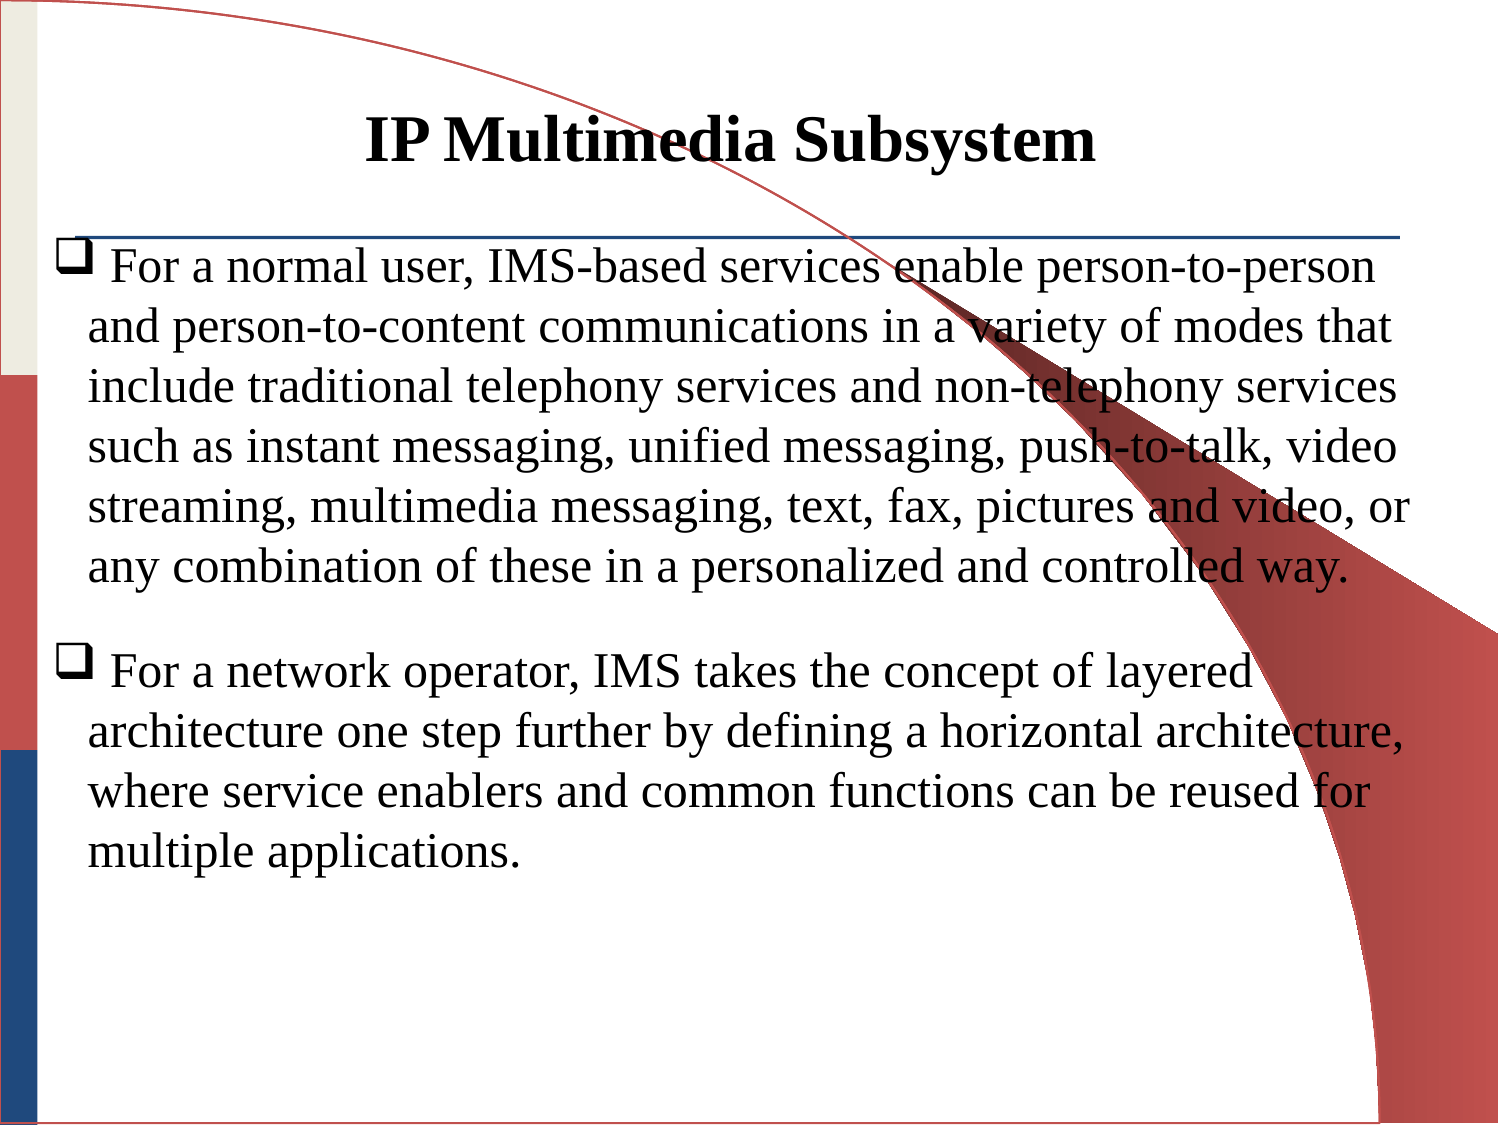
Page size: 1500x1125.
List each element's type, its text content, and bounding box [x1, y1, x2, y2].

text_box For a normal user, IMS-based services enable person-to-person and person-to-content communications in a variety of modes that include traditional telephony services and non-telephony services such as instant messaging, unified messaging, push-to-talk, video streaming, multimedia messaging, text, fax, pictures and video, or any combination of these in a personalized and controlled way. For a network operator, IMS takes the concept of layered architecture one step further by defining a horizontal architecture, where service enablers and common functions can be reused for multiple applications. [37, 224, 1438, 900]
text_box IP Multimedia Subsystem [62, 87, 1400, 183]
